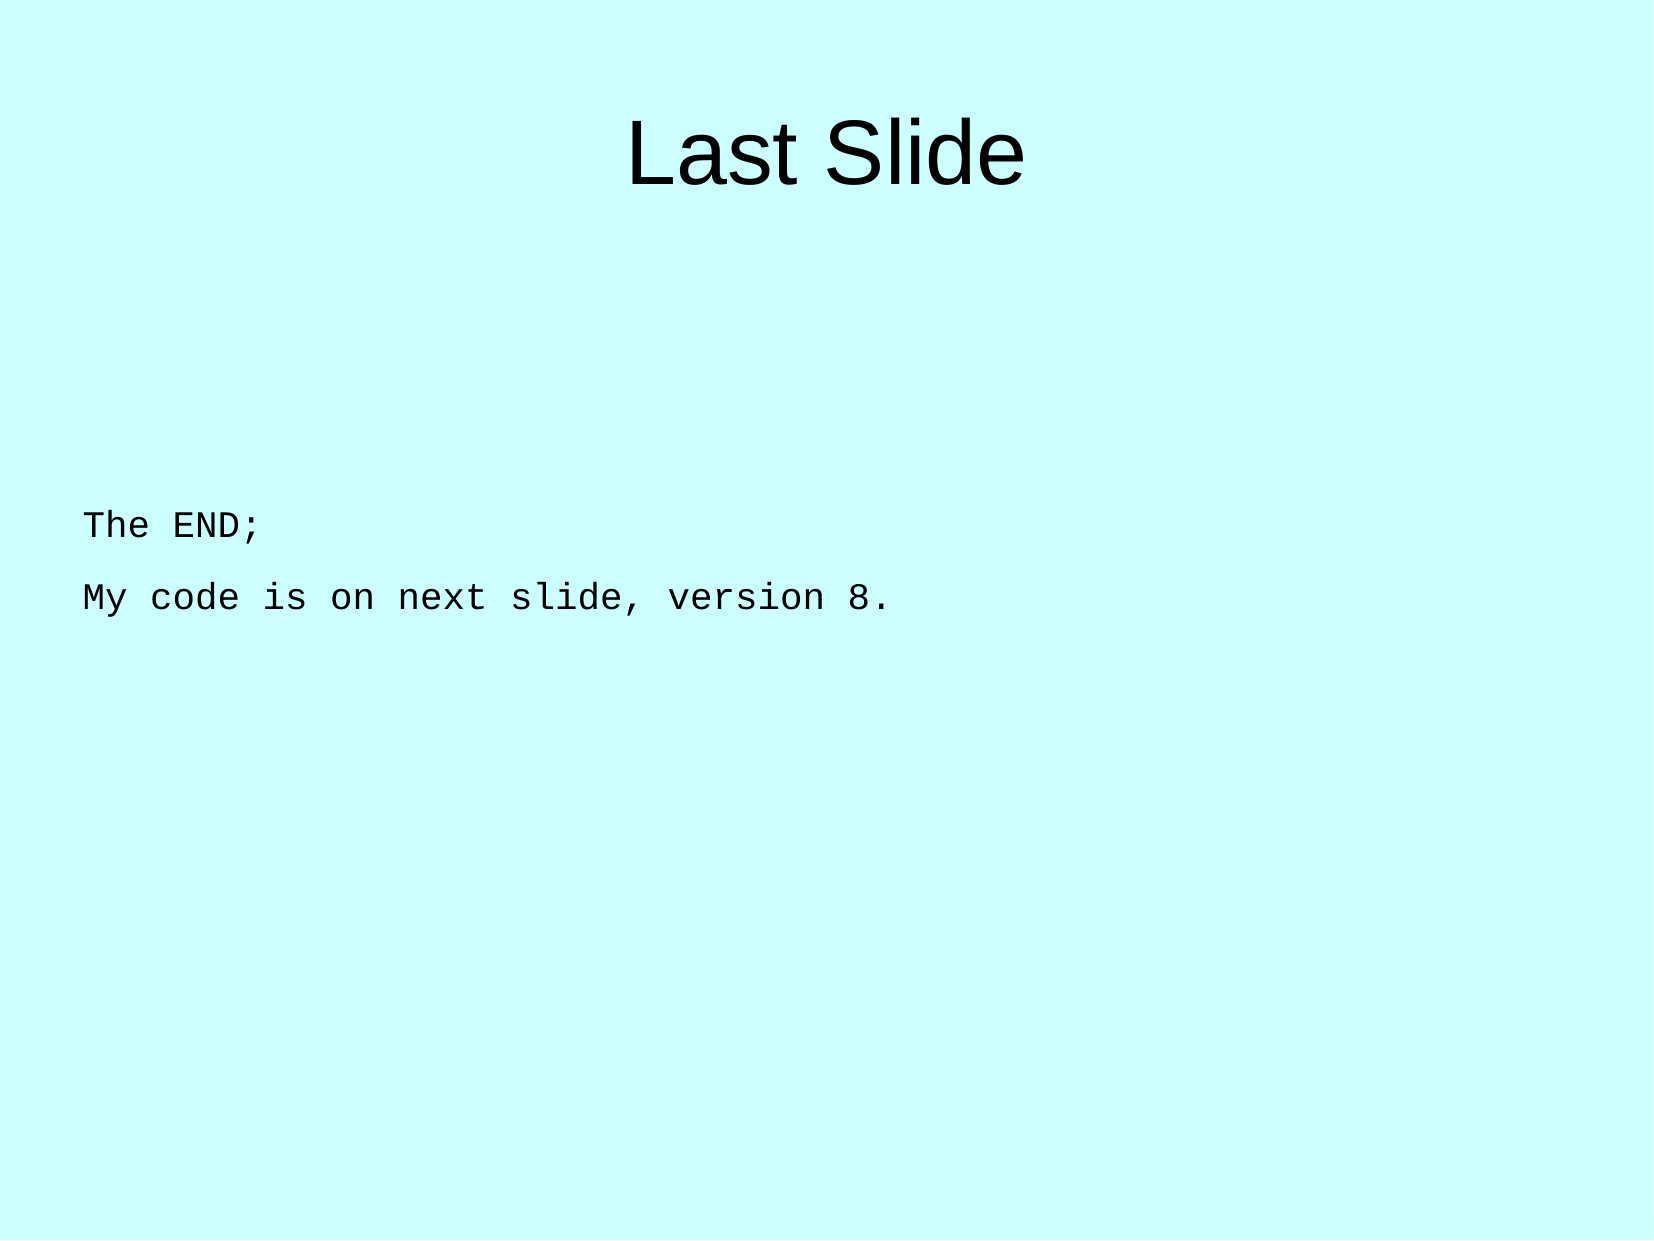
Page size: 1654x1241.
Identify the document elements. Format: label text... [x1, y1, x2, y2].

list The END; My code is on next slide, version 8. [82, 290, 1538, 1010]
title Last Slide [82, 49, 1571, 257]
